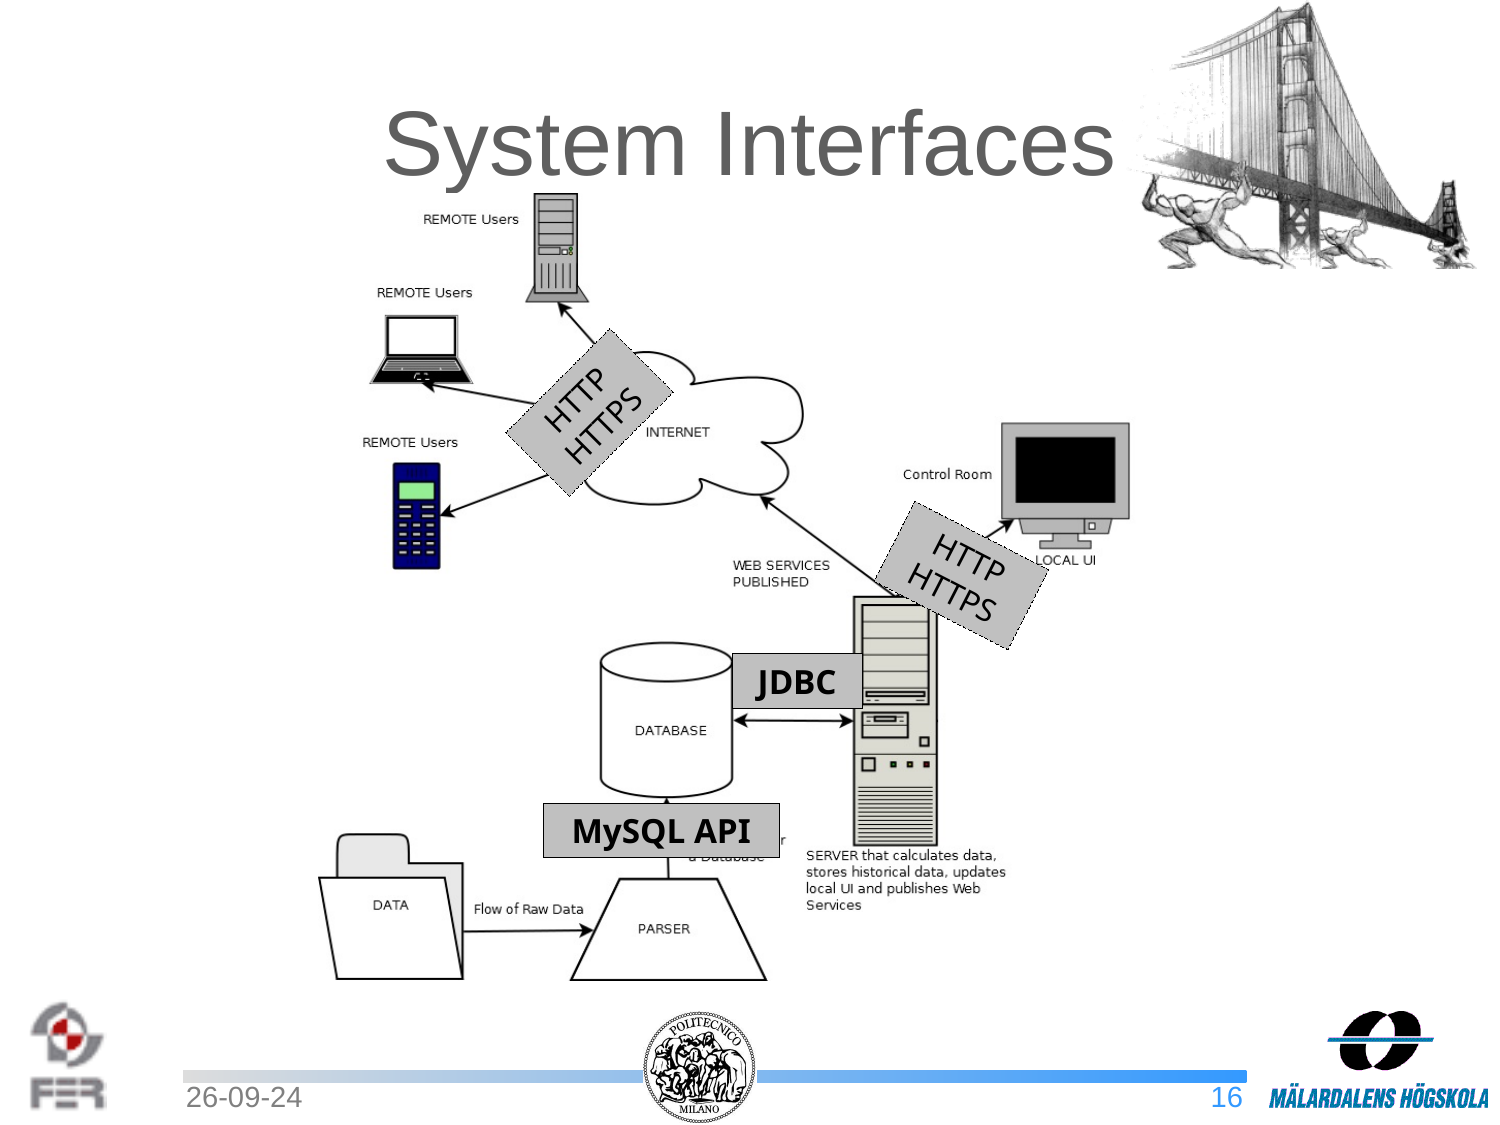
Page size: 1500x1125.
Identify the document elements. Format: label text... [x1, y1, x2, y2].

text_box JDBC [732, 653, 863, 709]
text_box HTTP HTTPS [874, 501, 1049, 650]
picture [643, 1011, 757, 1123]
picture [1454, 1091, 1459, 1108]
text_box <numero> [1187, 1070, 1258, 1114]
picture [318, 0, 1477, 981]
text_box HTTP HTTPS [505, 328, 674, 497]
text_box MySQL API [543, 803, 780, 858]
picture [1269, 1011, 1488, 1108]
picture [1368, 1093, 1374, 1104]
picture [1435, 1096, 1441, 1104]
picture [29, 987, 107, 1125]
title System Interfaces [75, 45, 1122, 233]
text_box 13-10-30 [171, 1070, 396, 1114]
